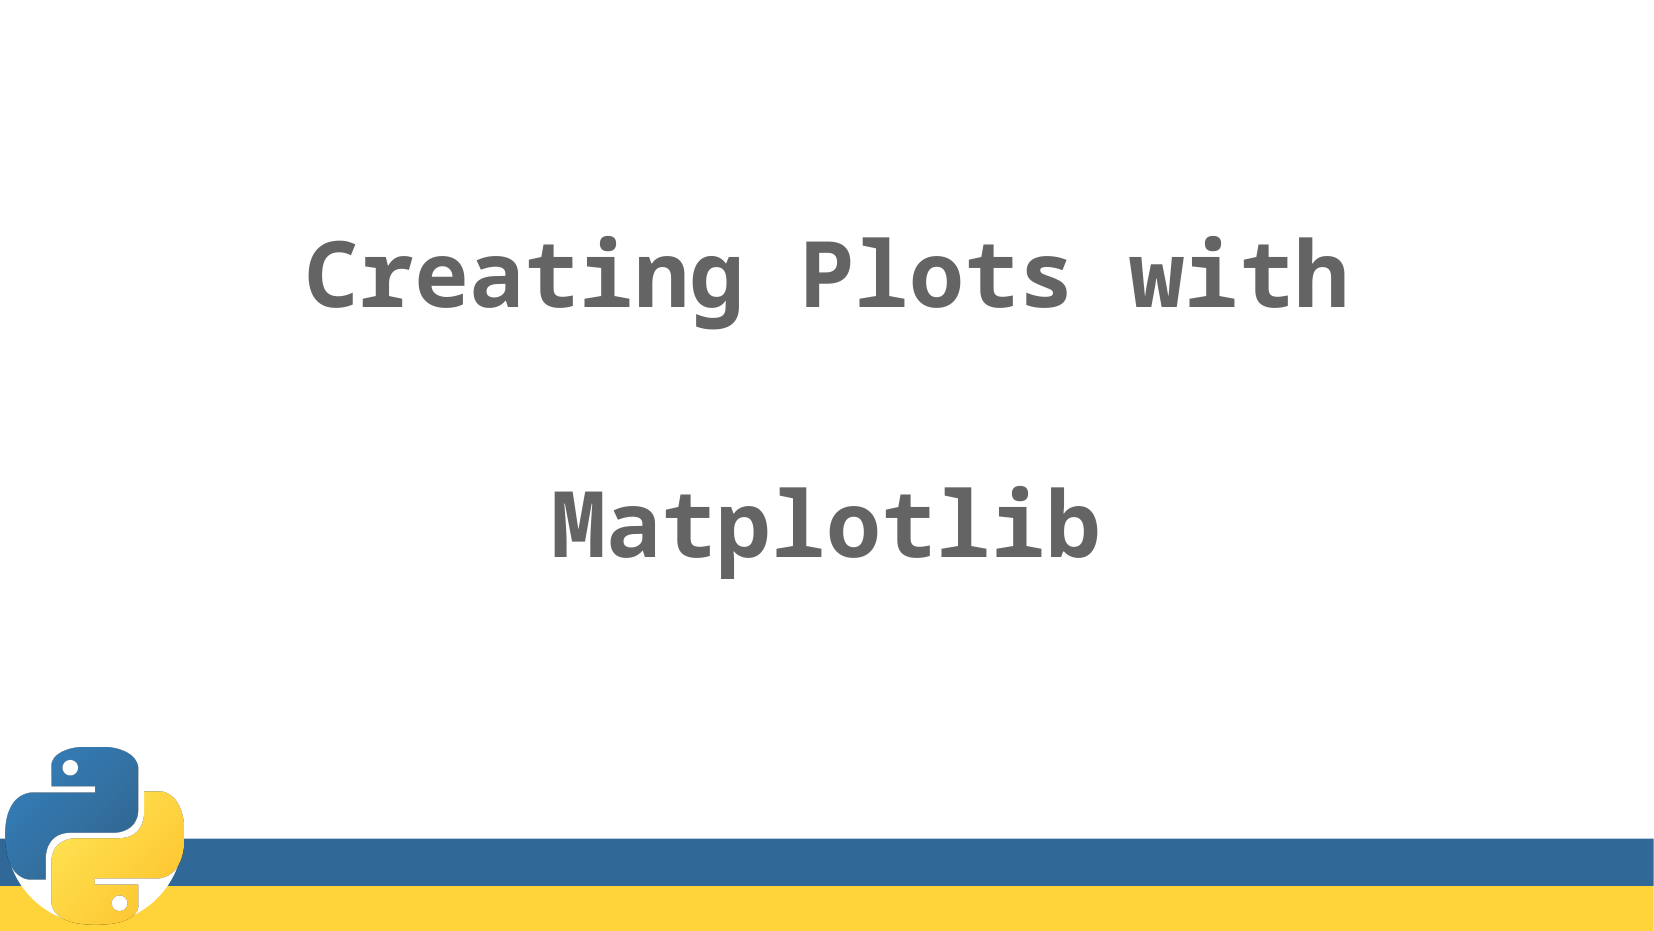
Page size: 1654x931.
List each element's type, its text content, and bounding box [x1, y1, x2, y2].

subtitle Creating Plots with Matplotlib [82, 37, 1571, 757]
picture [5, 747, 184, 925]
